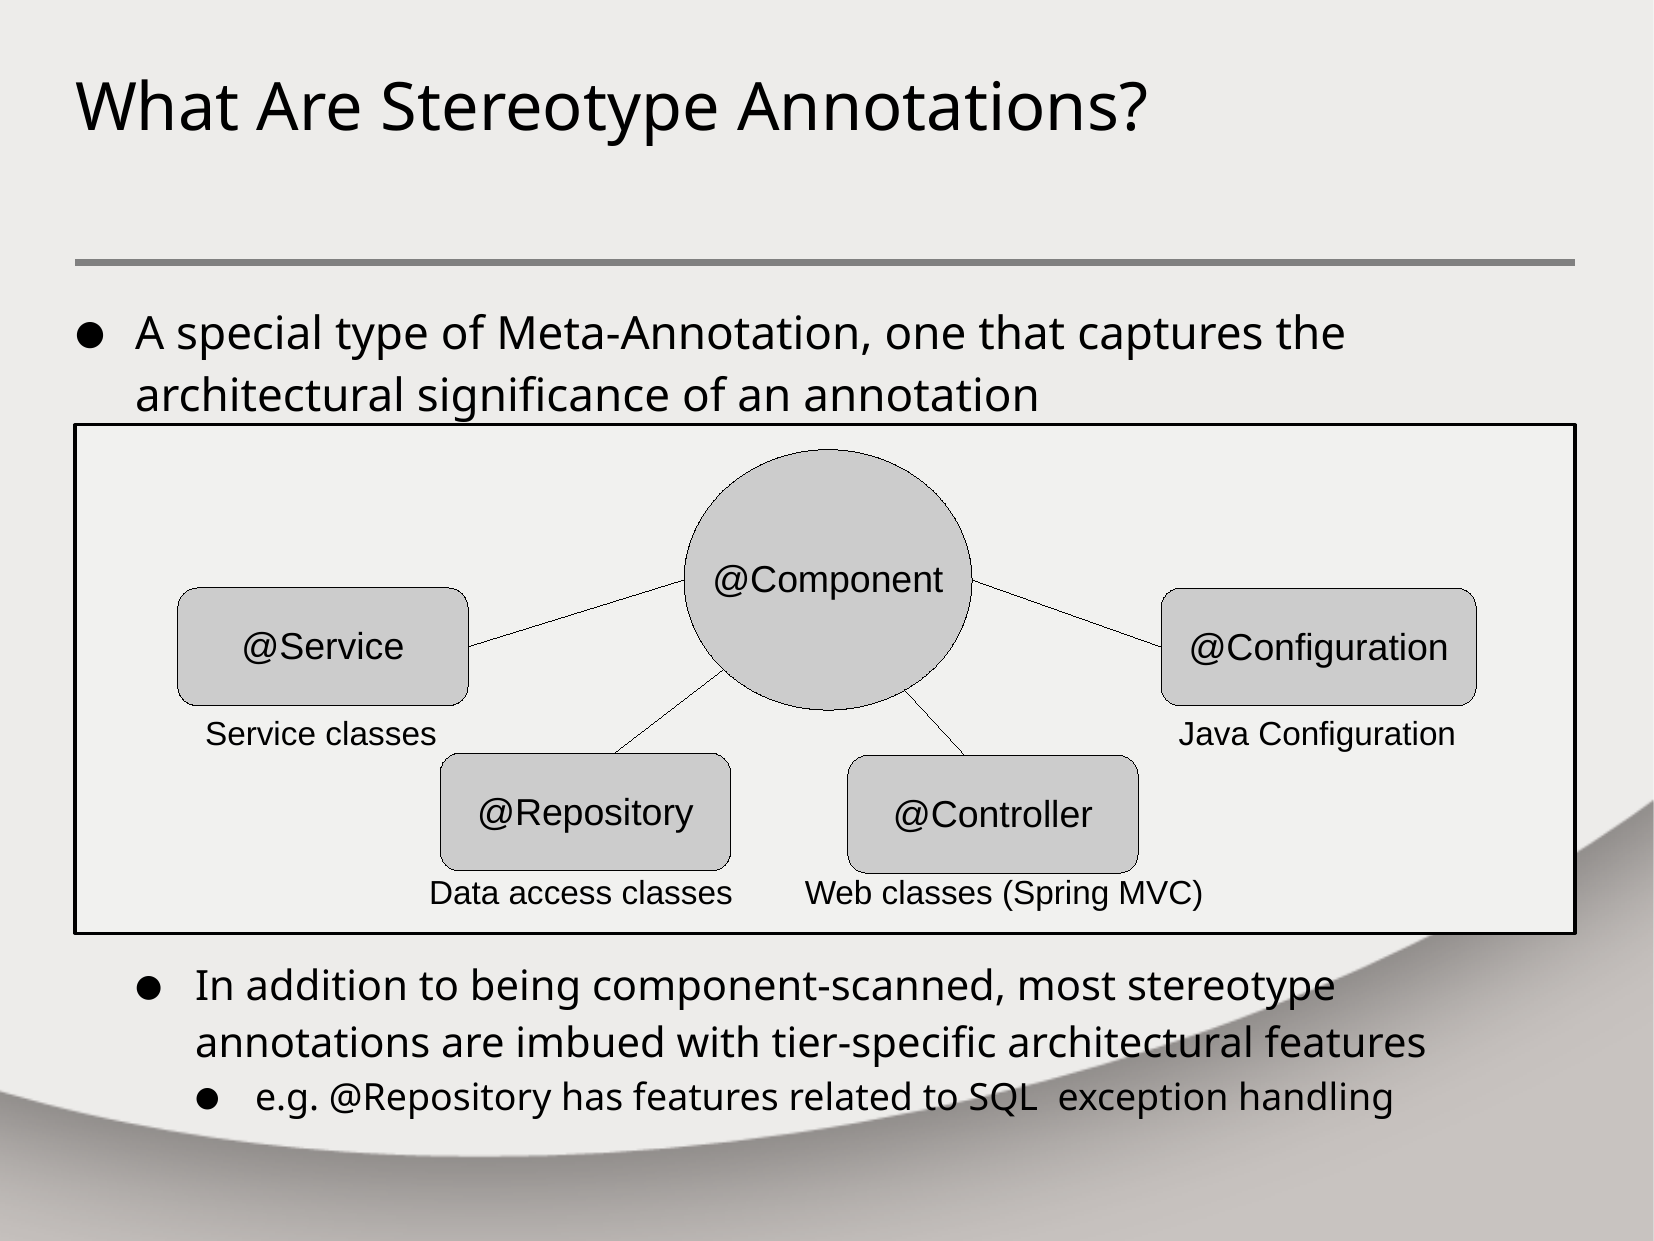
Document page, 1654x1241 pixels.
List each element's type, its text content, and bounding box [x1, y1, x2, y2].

text_box @Configuration [1161, 588, 1477, 706]
text_box @Controller [847, 755, 1139, 867]
text_box Data access classes [414, 867, 768, 923]
text_box @Component [684, 449, 973, 711]
text_box Web classes (Spring MVC) [790, 867, 1237, 923]
list A special type of Meta-Annotation, one that captures the architectural significance of an annotation In addition to being component-scanned, most stereotype annotations are imbued with tier-specific architectural features e.g. @Repository has features related to SQL exception handling [75, 300, 1576, 424]
list A special type of Meta-Annotation, one that captures the architectural significance of an annotation In addition to being component-scanned, most stereotype annotations are imbued with tier-specific architectural features e.g. @Repository has features related to SQL exception handling [75, 934, 1576, 1163]
text_box Java Configuration [1164, 708, 1492, 764]
title What Are Stereotype Annotations? [75, 75, 1576, 226]
text_box Service classes [190, 708, 466, 764]
text_box [75, 424, 1576, 934]
picture [0, 0, 1654, 1241]
text_box @Service [177, 587, 469, 706]
text_box @Repository [440, 753, 731, 867]
